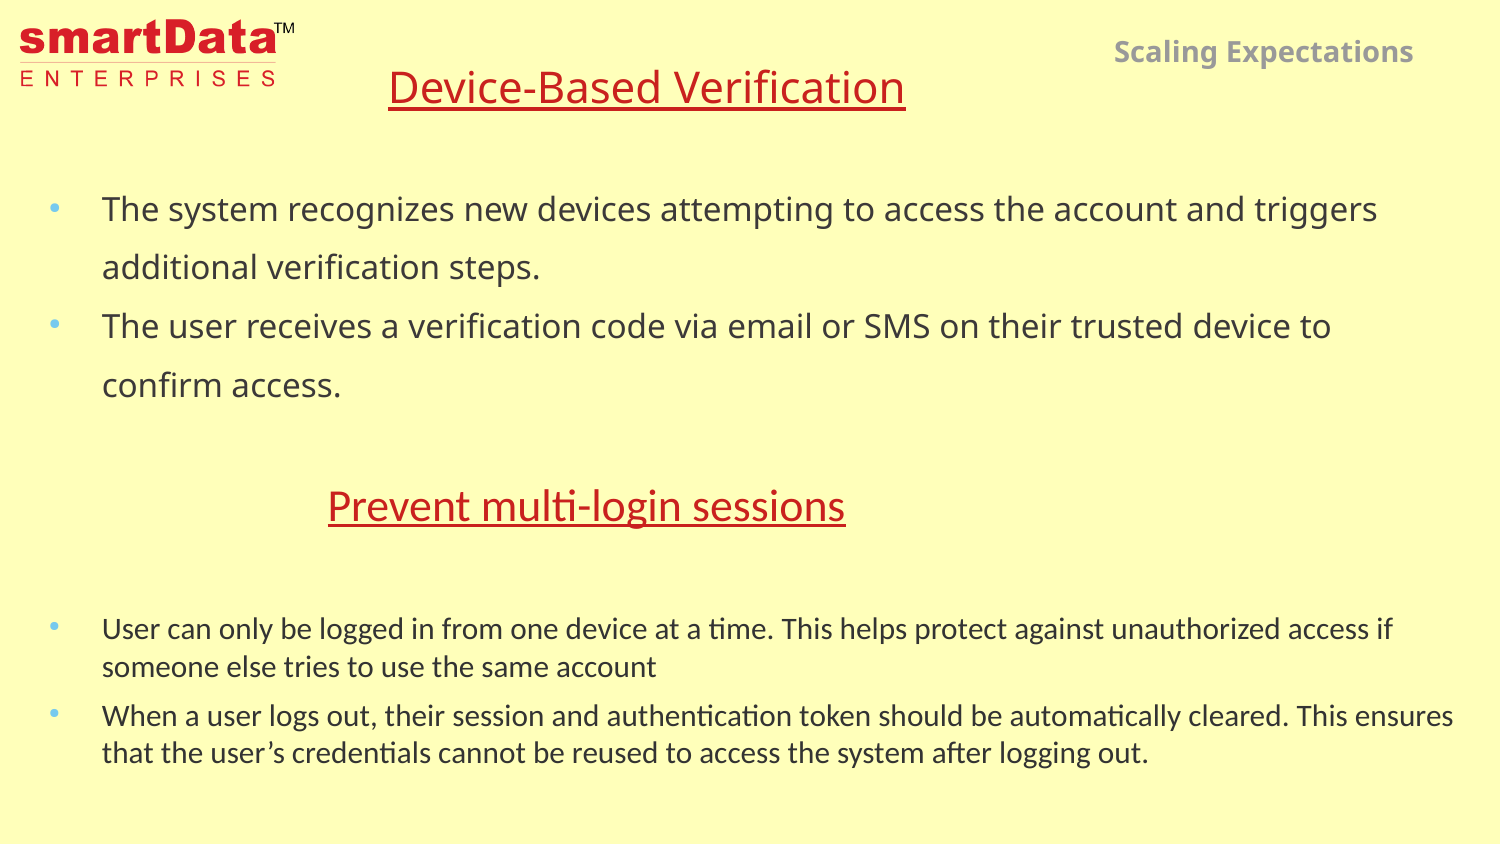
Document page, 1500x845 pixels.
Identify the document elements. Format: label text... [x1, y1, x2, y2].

text_box Device-Based Verification The system recognizes new devices attempting to access the account and triggers additional verification steps. The user receives a verification code via email or SMS on their trusted device to confirm access. Prevent multi-login sessions User can only be logged in from one device at a time. This helps protect against unauthorized access if someone else tries to use the same account When a user logs out, their session and authentication token should be automatically cleared. This ensures that the user’s credentials cannot be reused to access the system after logging out. [16, 41, 1477, 709]
text_box Scaling Expectations [1039, 18, 1490, 94]
picture [0, 18, 295, 108]
